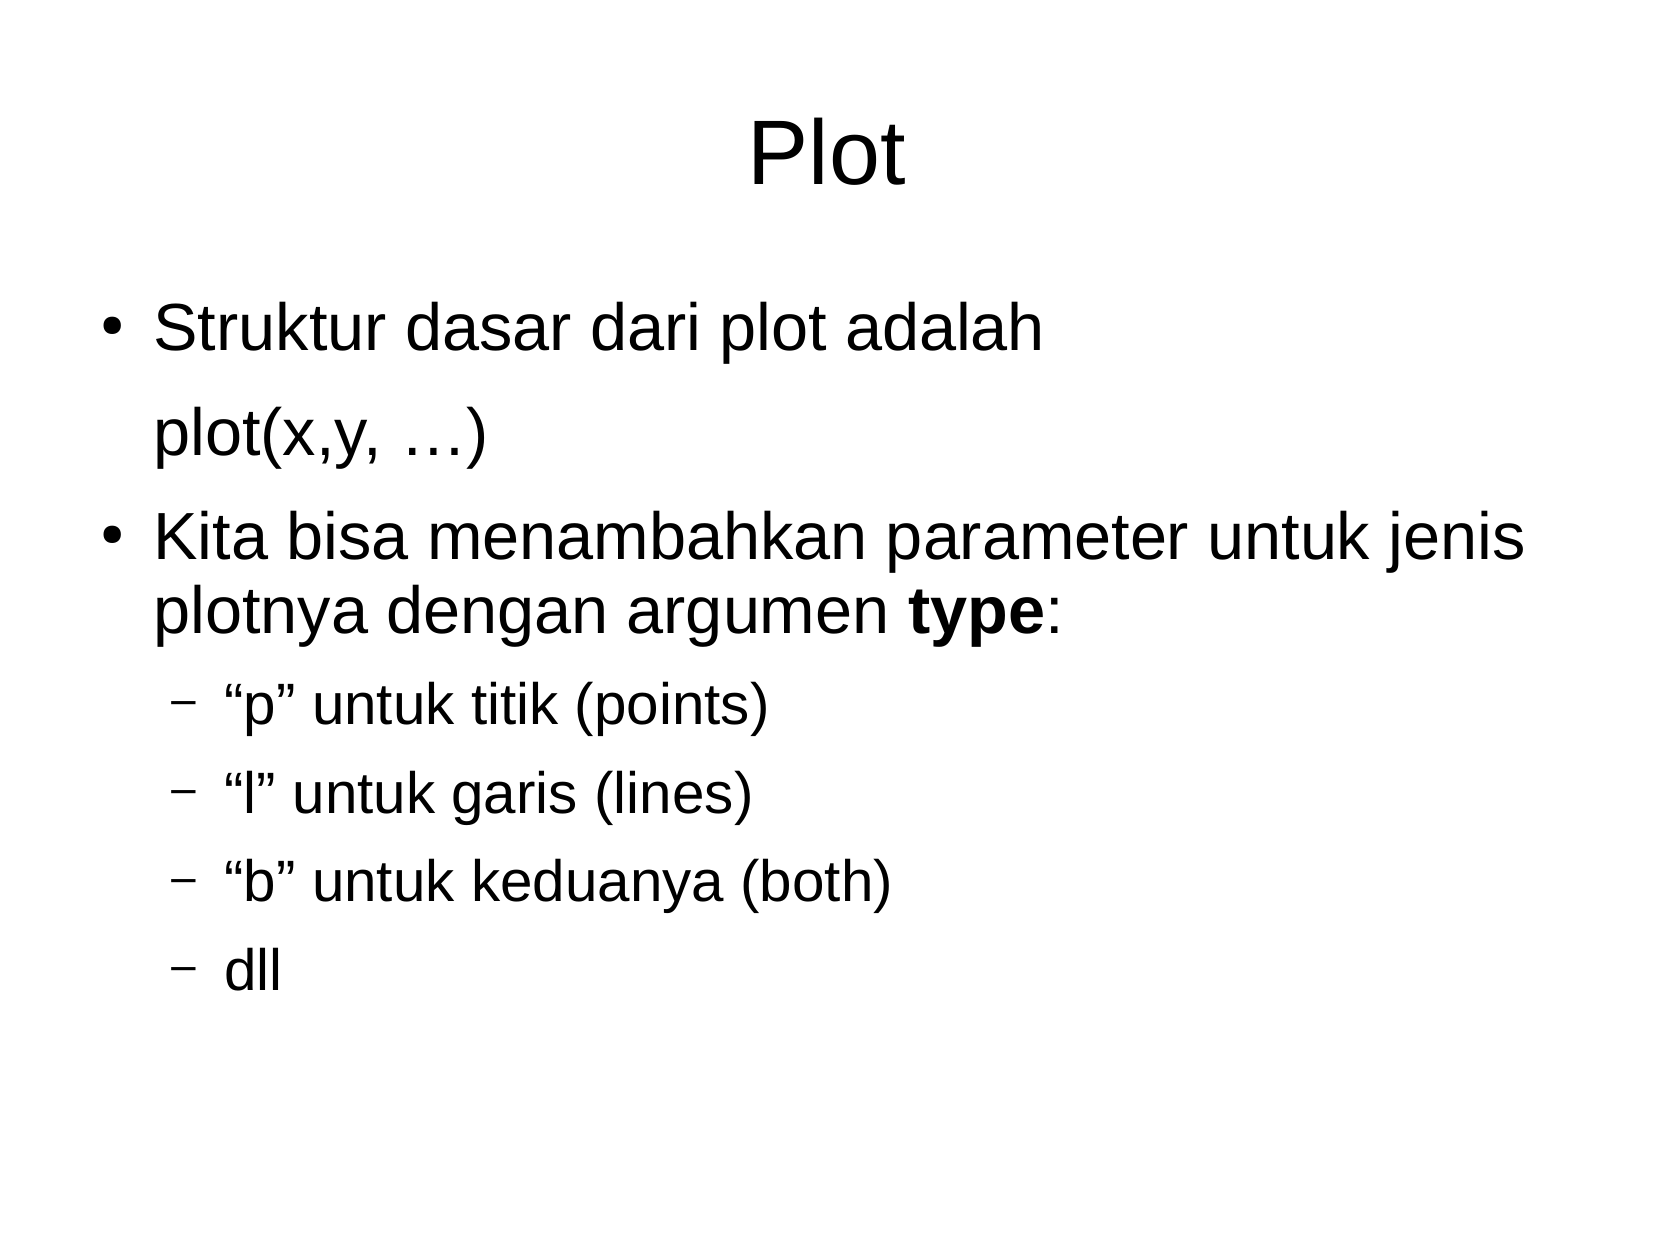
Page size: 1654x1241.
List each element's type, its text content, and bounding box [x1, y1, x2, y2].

list Struktur dasar dari plot adalah plot(x,y, …) Kita bisa menambahkan parameter untuk jenis plotnya dengan argumen type: “p” untuk titik (points) “l” untuk garis (lines) “b” untuk keduanya (both) dll [82, 290, 1571, 1010]
title Plot [82, 49, 1571, 257]
